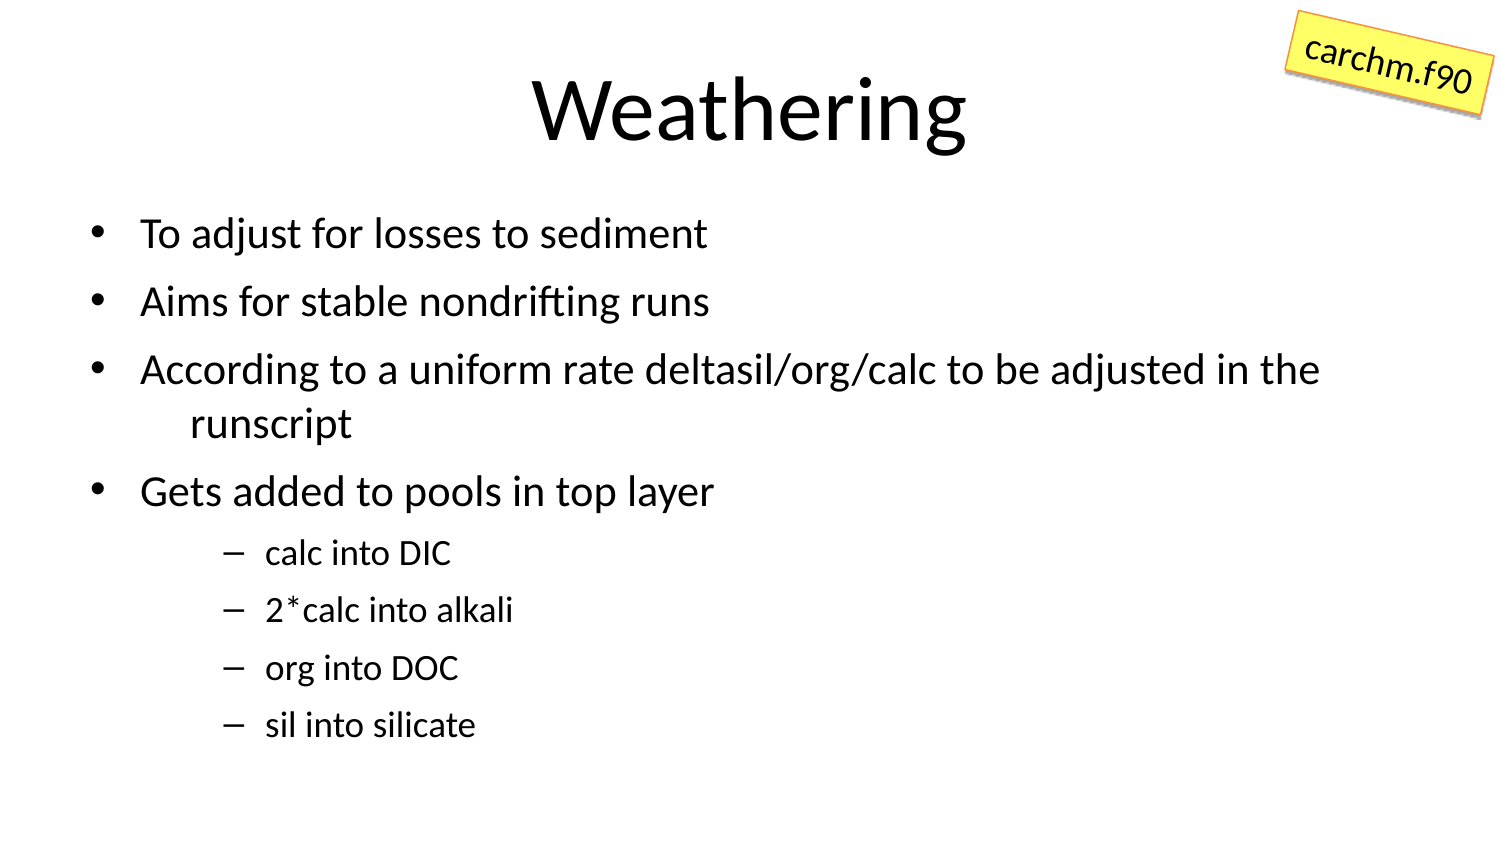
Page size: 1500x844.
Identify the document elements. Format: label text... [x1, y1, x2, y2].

title Weathering [75, 33, 1426, 175]
text_box carchm.f90 [1284, 10, 1495, 115]
list To adjust for losses to sediment Aims for stable nondrifting runs According to a uniform rate deltasil/org/calc to be adjusted in the runscript Gets added to pools in top layer calc into DIC 2*calc into alkali org into DOC sil into silicate [75, 196, 1426, 754]
